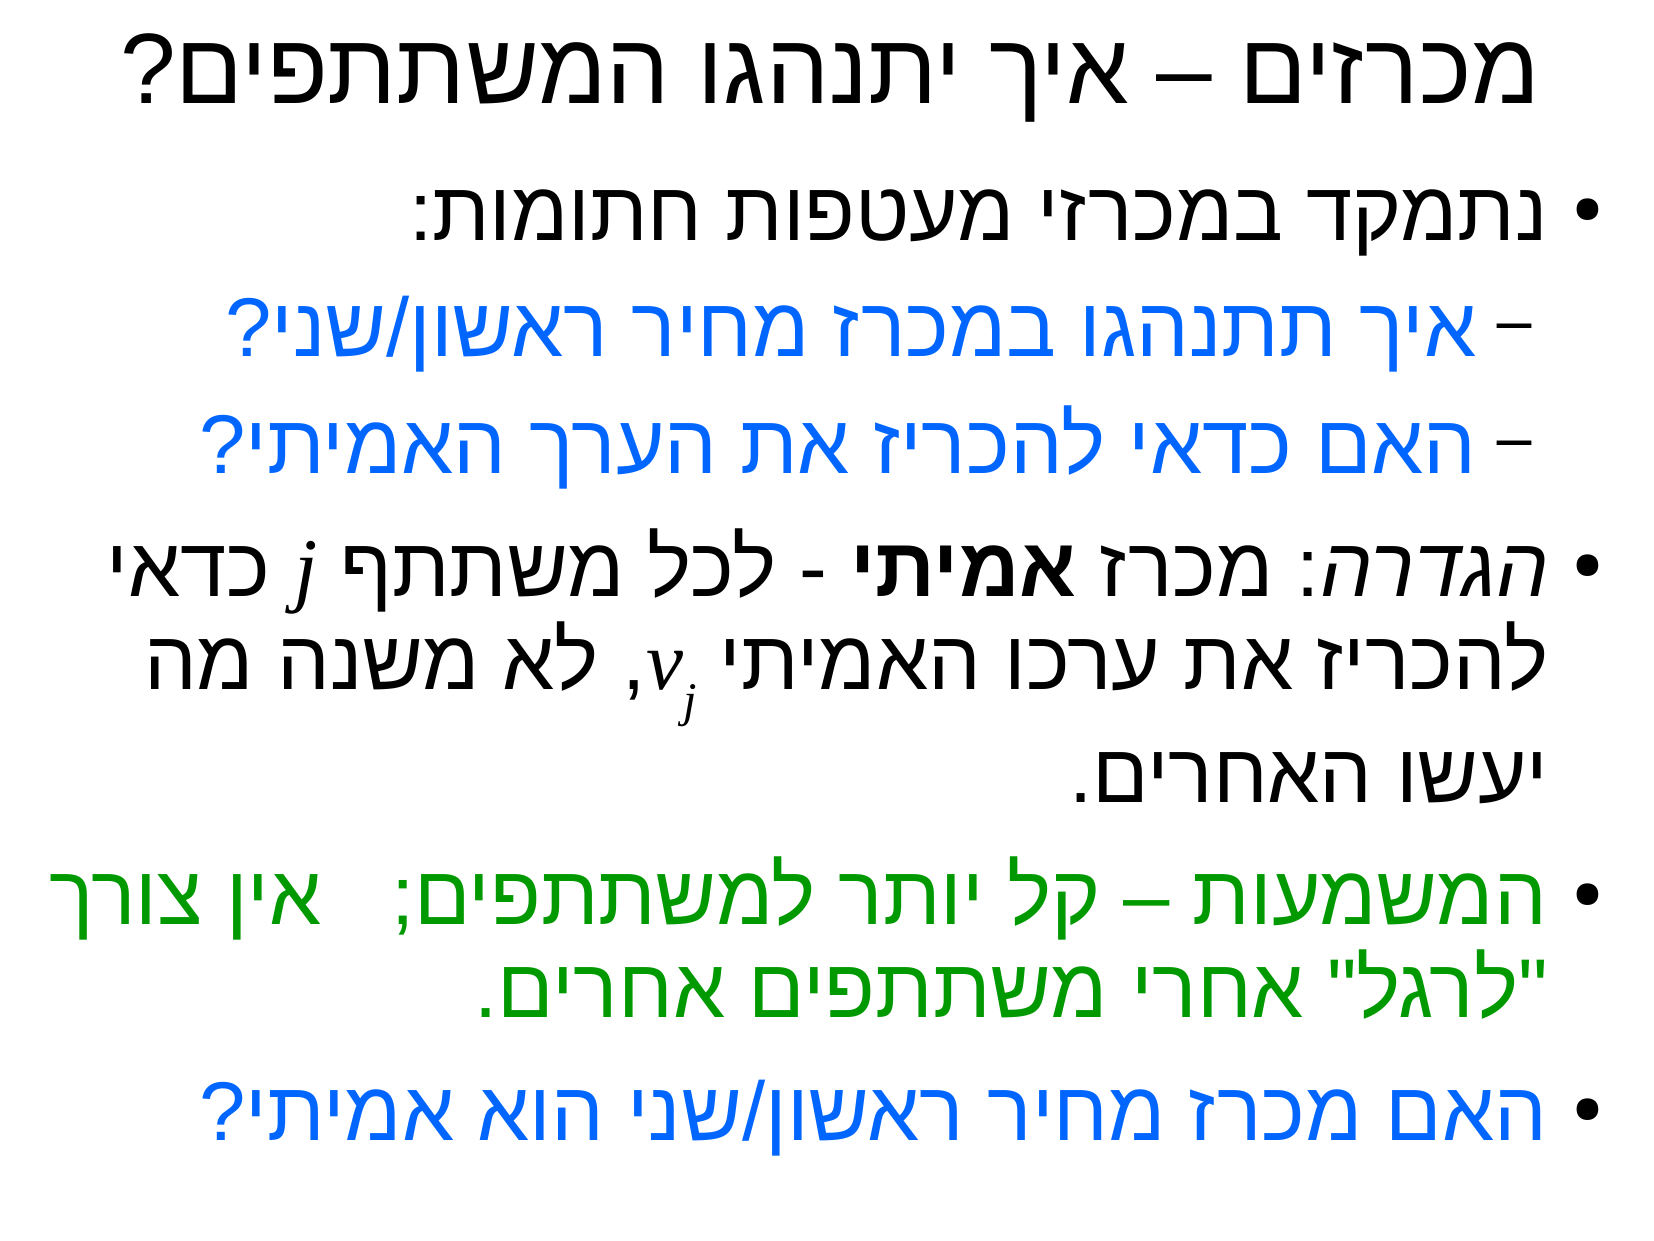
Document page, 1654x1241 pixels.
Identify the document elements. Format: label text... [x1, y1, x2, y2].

list נתמקד במכרזי מעטפות חתומות: איך תתנהגו במכרז מחיר ראשון/שני? האם כדאי להכריז את הערך האמיתי? הגדרה: מכרז אמיתי - לכל משתתף j כדאי להכריז את ערכו האמיתי vj, לא משנה מה יעשו האחרים. המשמעות – קל יותר למשתתפים; אין צורך "לרגל" אחרי משתתפים אחרים. האם מכרז מחיר ראשון/שני הוא אמיתי? [30, 165, 1621, 1216]
title מכרזים – איך יתנהגו המשתתפים? [86, 0, 1576, 151]
